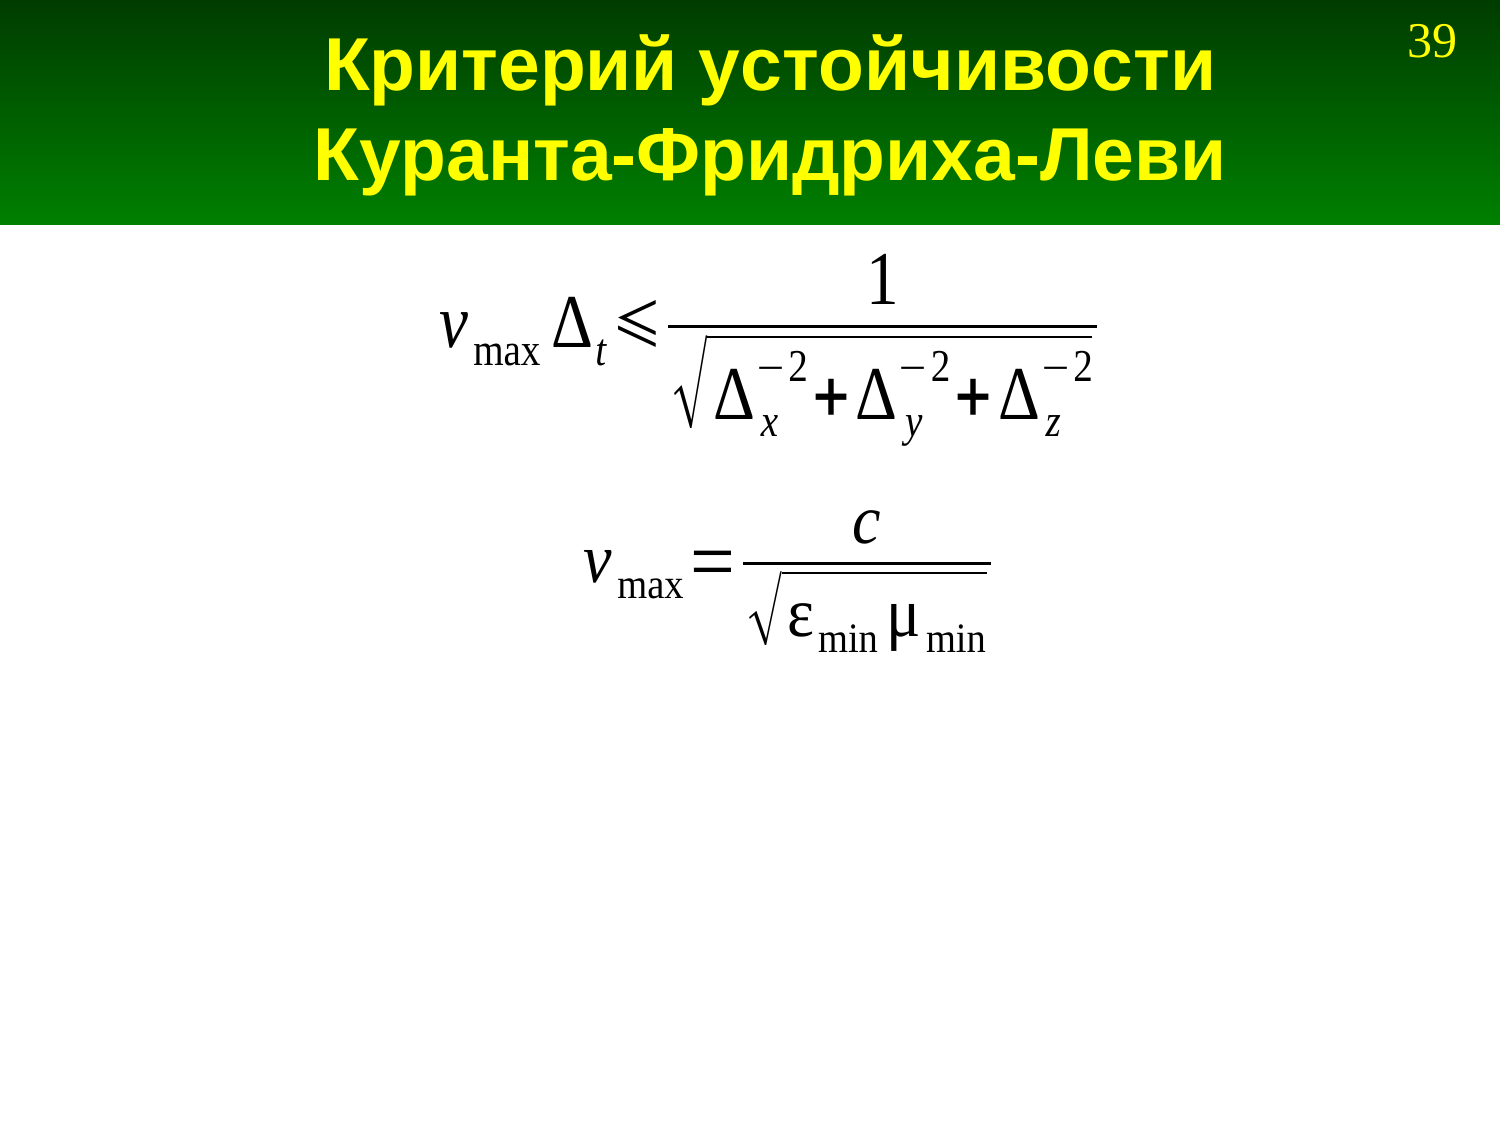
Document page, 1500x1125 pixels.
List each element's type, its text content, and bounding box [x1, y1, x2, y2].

title Критерий устойчивости Куранта-Фридриха-Леви [100, 7, 1441, 204]
chart [555, 480, 1022, 662]
chart [410, 236, 1128, 447]
